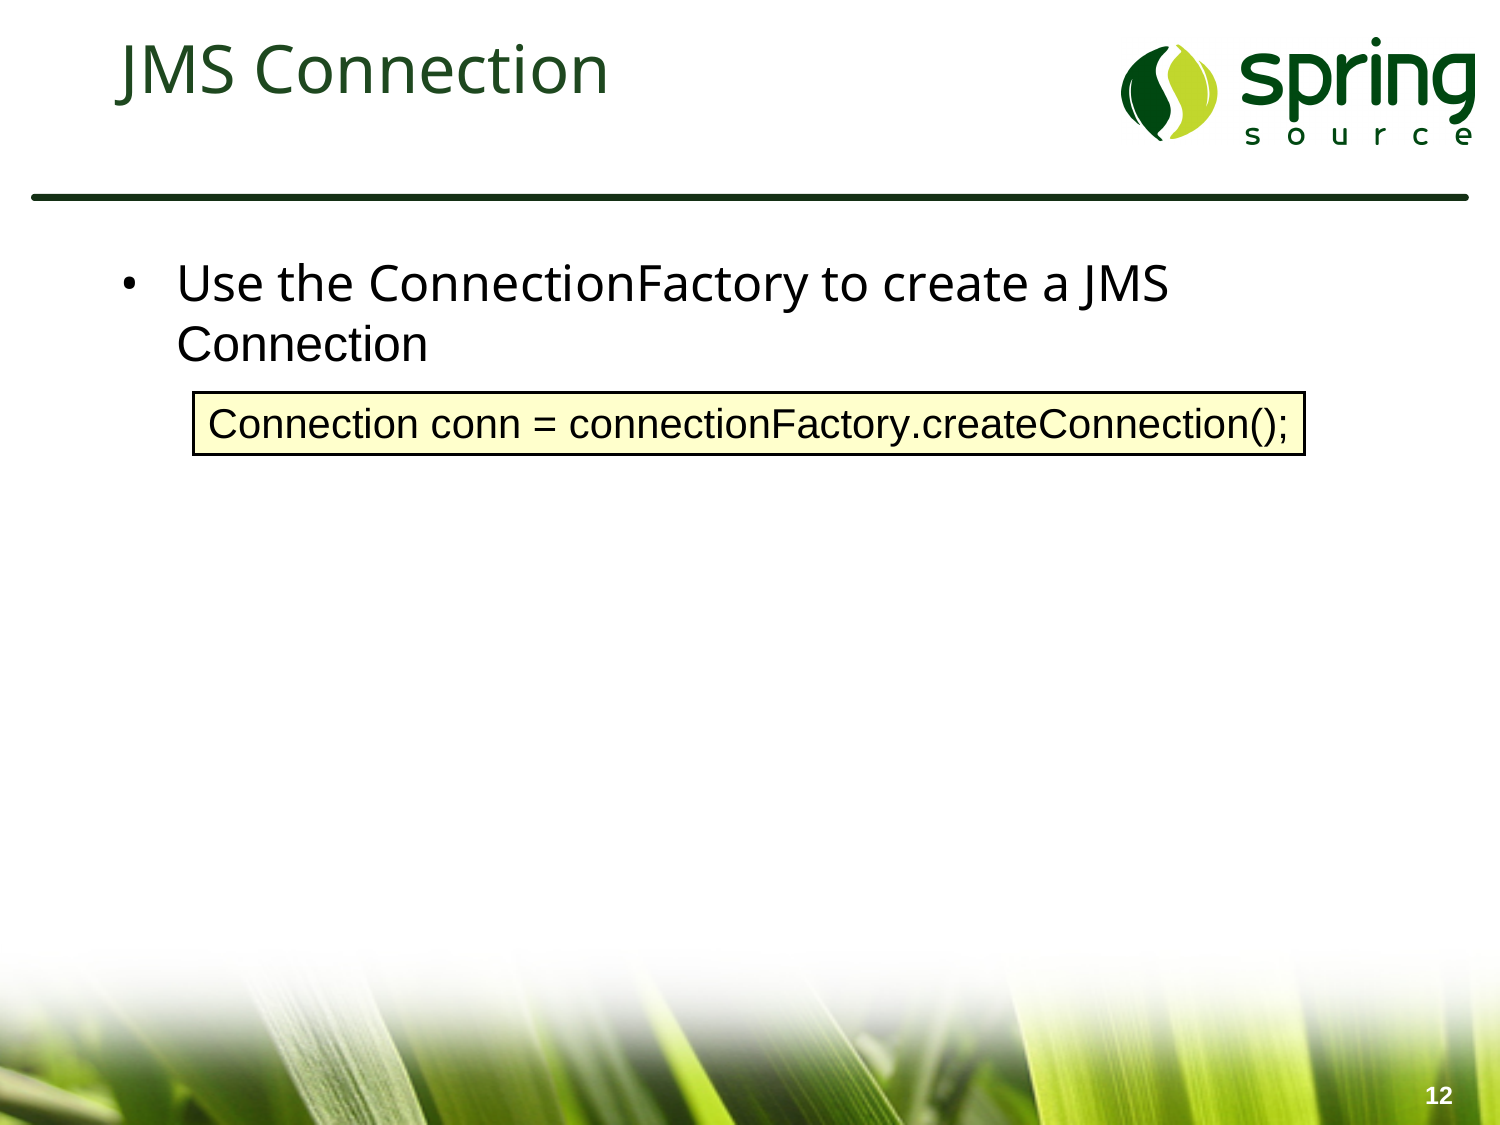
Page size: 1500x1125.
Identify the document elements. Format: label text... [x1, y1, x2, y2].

list Use the ConnectionFactory to create a JMS Connection [105, 240, 1396, 904]
picture [0, 944, 1500, 1125]
picture [1138, 37, 1475, 145]
text_box Connection conn = connectionFactory.createConnection(); [193, 392, 1305, 455]
title JMS Connection [105, 15, 1138, 178]
